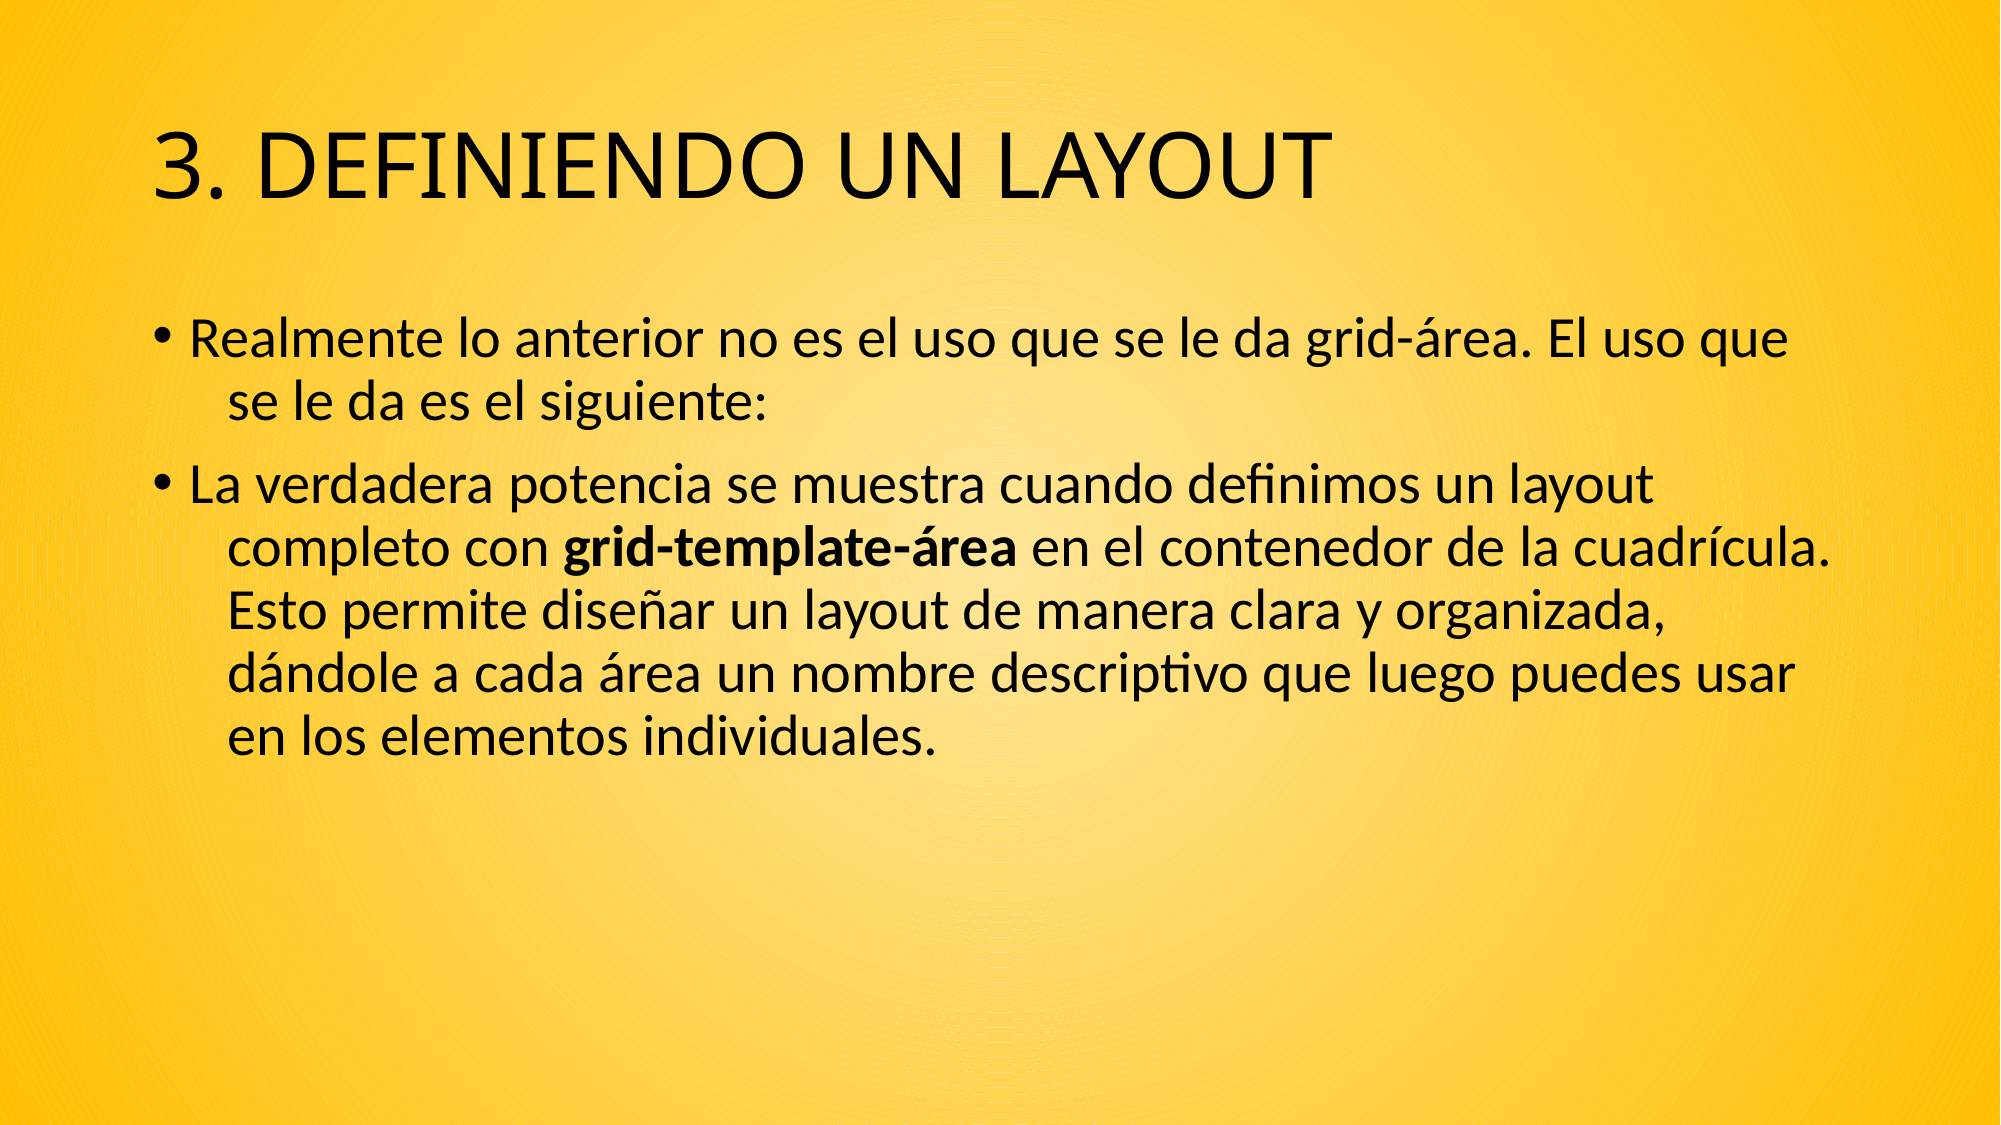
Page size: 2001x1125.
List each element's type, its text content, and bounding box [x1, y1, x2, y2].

list Realmente lo anterior no es el uso que se le da grid-área. El uso que se le da es el siguiente: La verdadera potencia se muestra cuando definimos un layout completo con grid-template-área en el contenedor de la cuadrícula. Esto permite diseñar un layout de manera clara y organizada, dándole a cada área un nombre descriptivo que luego puedes usar en los elementos individuales. [137, 299, 1863, 1014]
title 3. DEFINIENDO UN LAYOUT [137, 59, 1863, 278]
